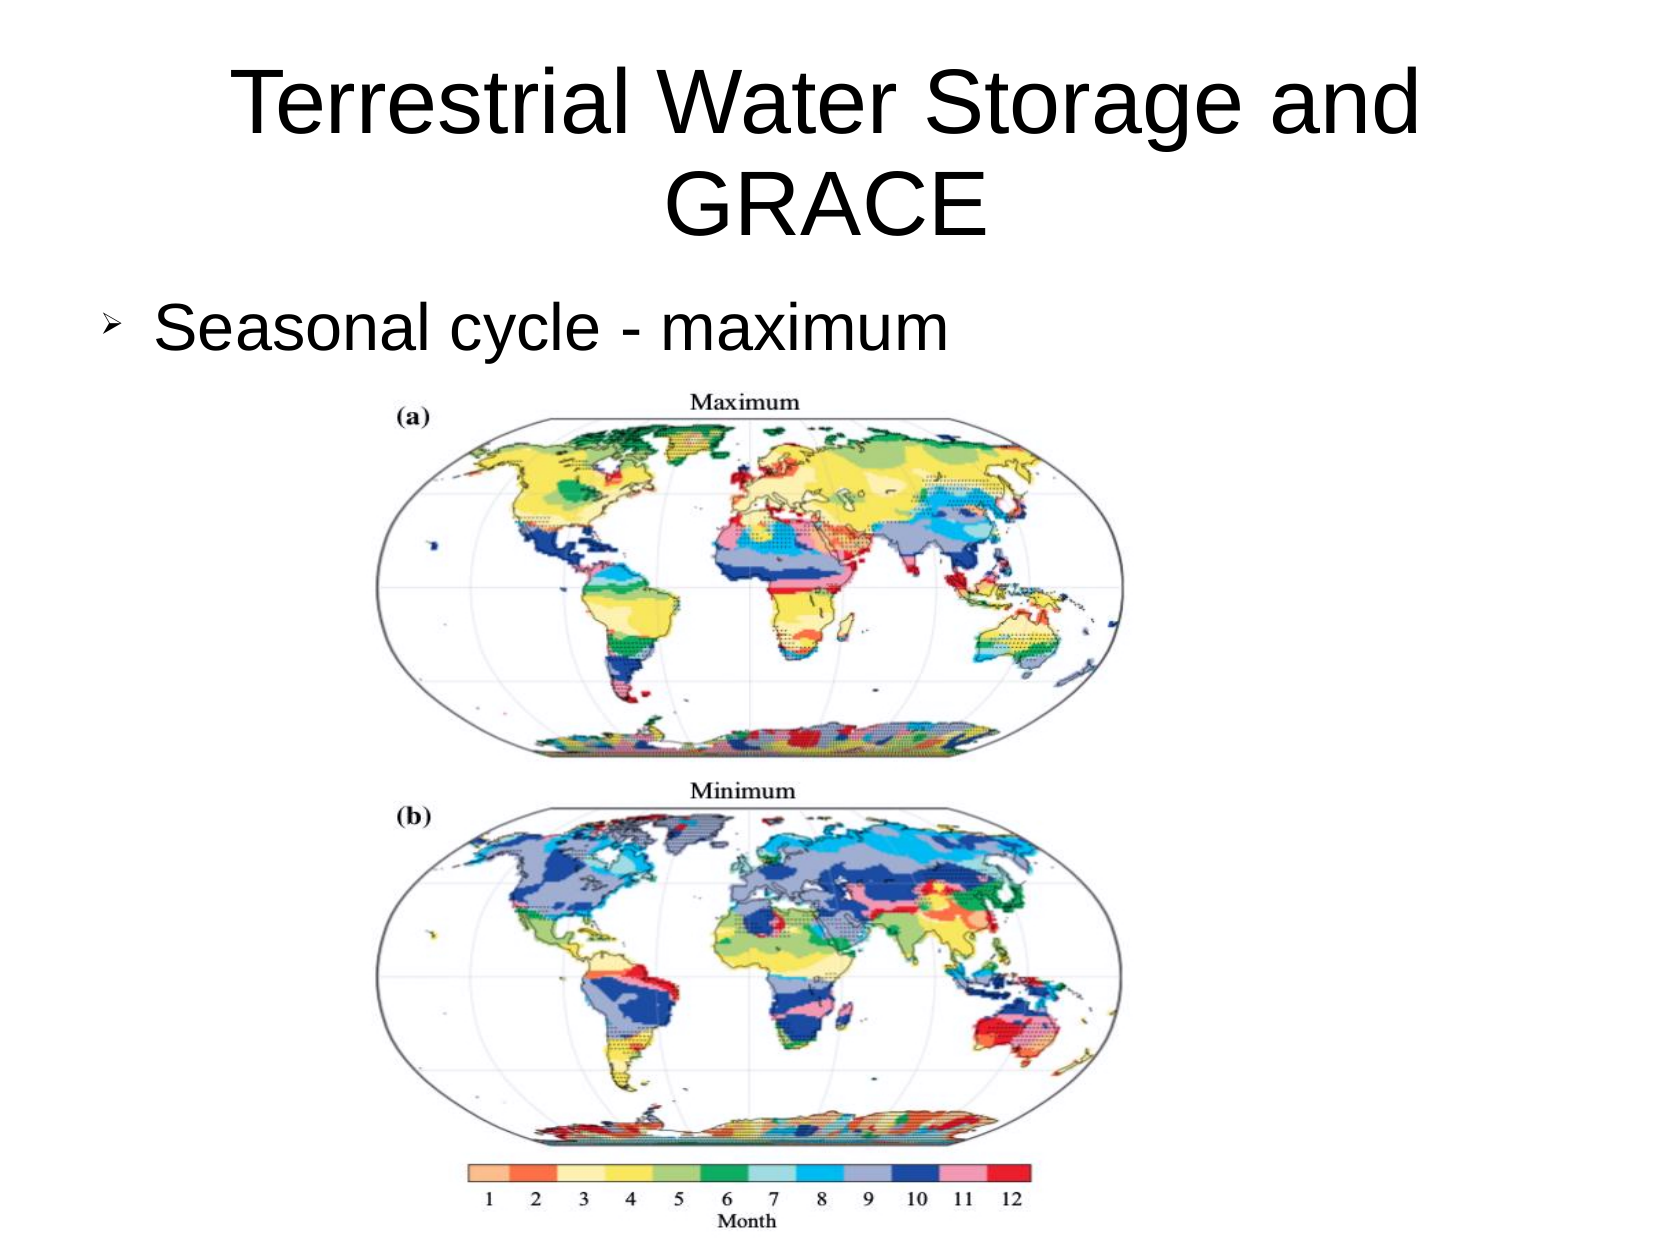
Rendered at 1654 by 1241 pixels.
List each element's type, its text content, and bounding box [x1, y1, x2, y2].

picture [366, 389, 1134, 1241]
title Terrestrial Water Storage and GRACE [82, 49, 1571, 257]
list Seasonal cycle - maximum [82, 290, 1571, 1010]
